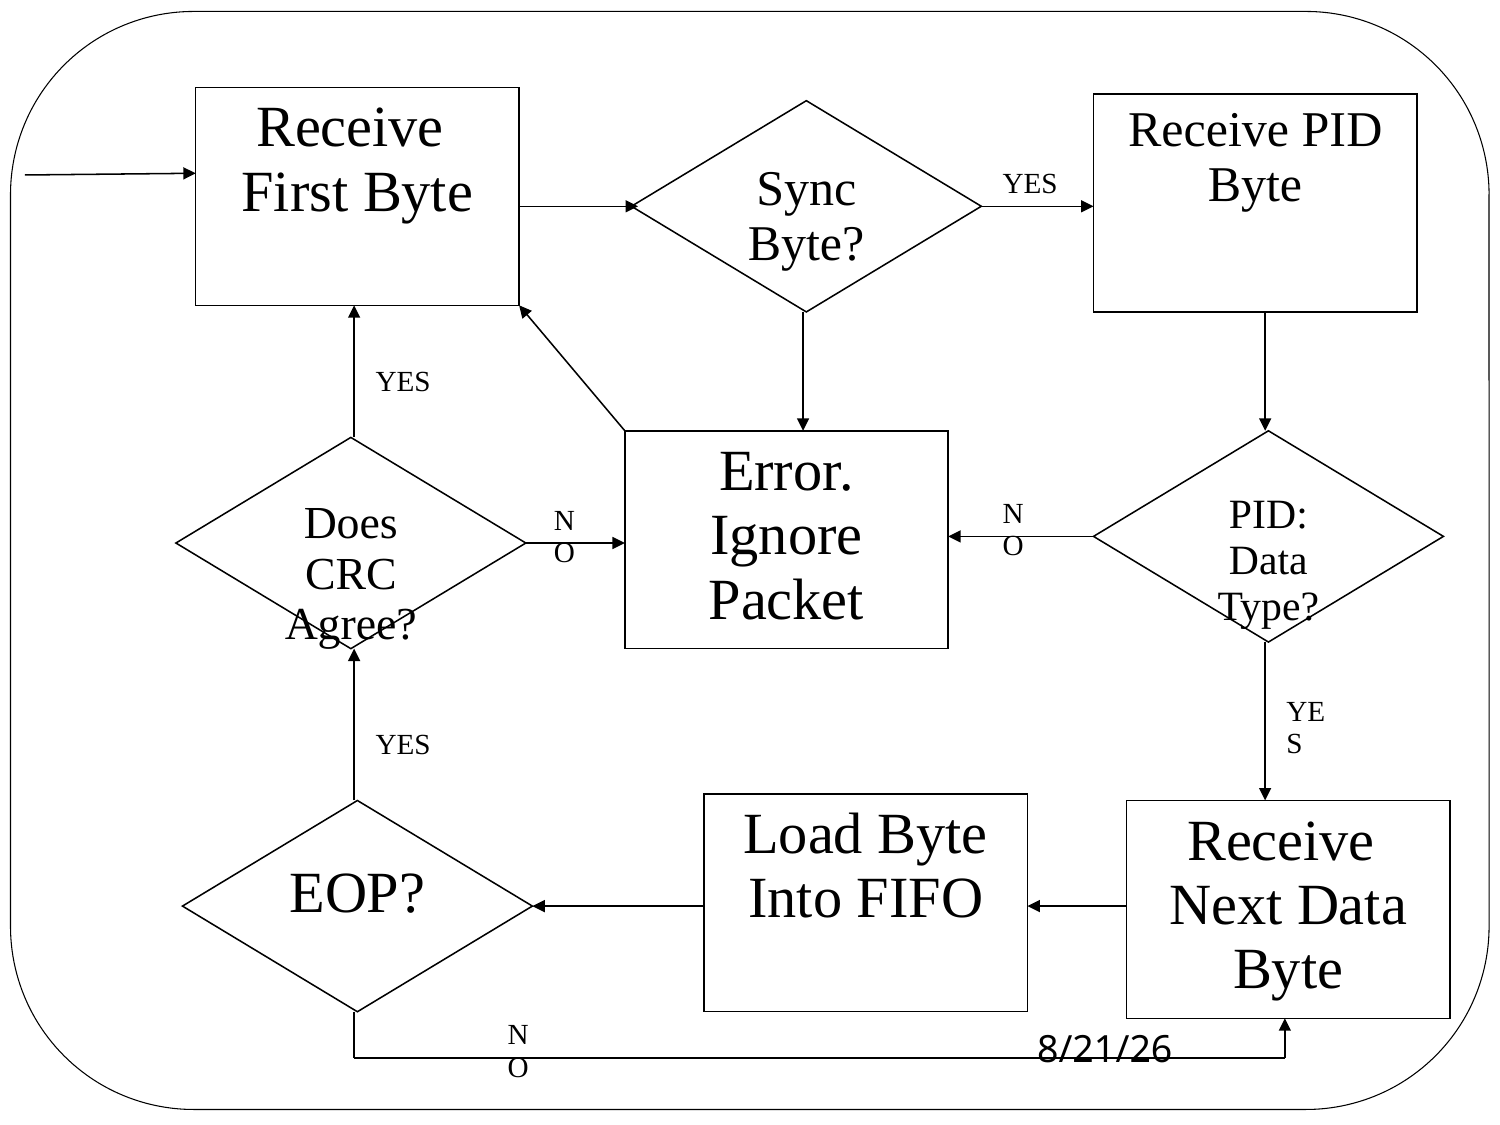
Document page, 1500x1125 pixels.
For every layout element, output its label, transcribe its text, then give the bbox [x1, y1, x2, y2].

text_box Sync Byte? [635, 100, 981, 312]
text_box Does CRC Agree? [175, 437, 526, 649]
text_box Receive First Byte [195, 87, 520, 306]
text_box Receive PID Byte [1093, 94, 1417, 312]
text_box YES [360, 358, 455, 408]
text_box NO [987, 490, 1048, 530]
text_box YES [987, 160, 1080, 196]
text_box EOP? [182, 800, 532, 1012]
text_box Error. Ignore Packet [624, 430, 949, 649]
text_box PID: Data Type? [1094, 430, 1444, 643]
text_box YES [1271, 688, 1355, 733]
text_box Load Byte Into FIFO [703, 793, 1028, 1012]
text_box YES [360, 721, 455, 758]
text_box Receive Next Data Byte [1126, 800, 1450, 1019]
text_box NO [492, 1011, 553, 1052]
text_box NO [538, 496, 599, 537]
